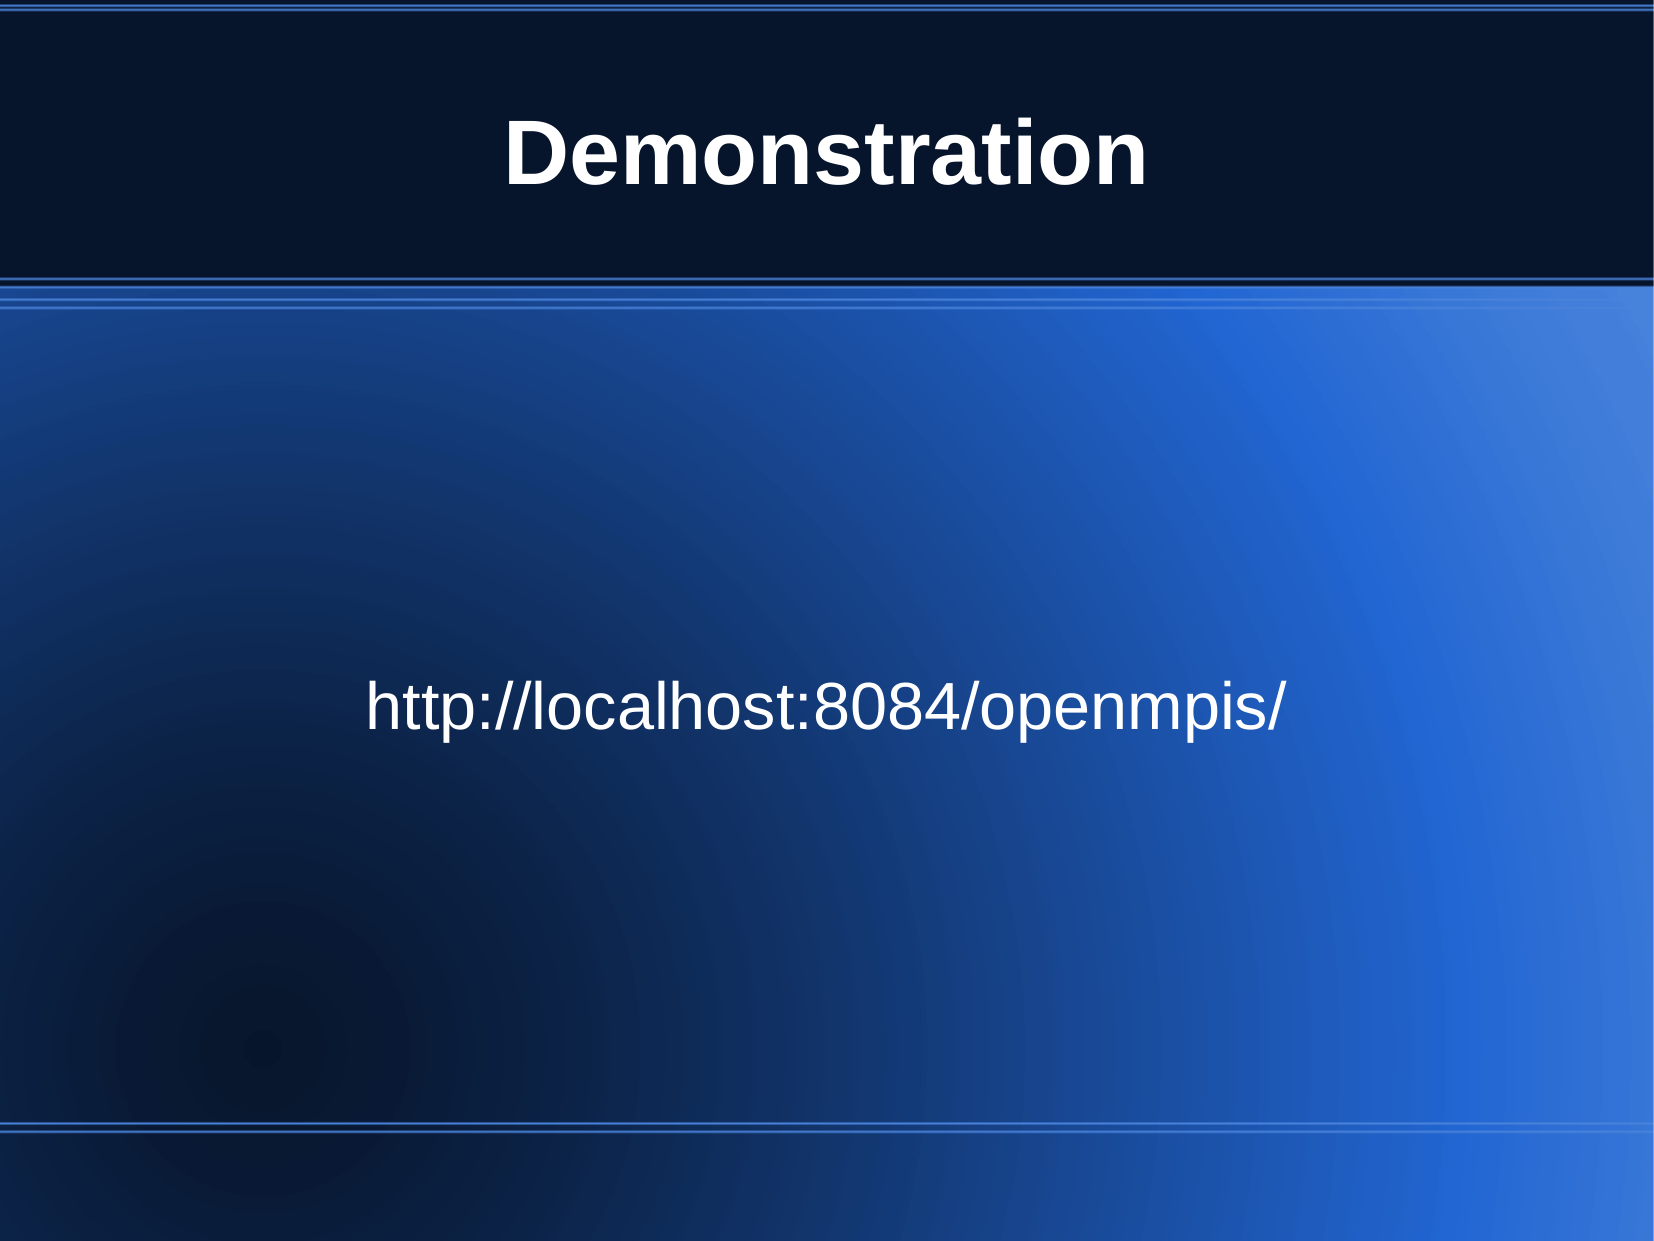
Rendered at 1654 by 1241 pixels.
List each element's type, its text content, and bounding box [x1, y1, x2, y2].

title Demonstration [82, 49, 1571, 257]
subtitle http://localhost:8084/openmpis/ [82, 355, 1571, 1058]
picture [0, 0, 1654, 1241]
